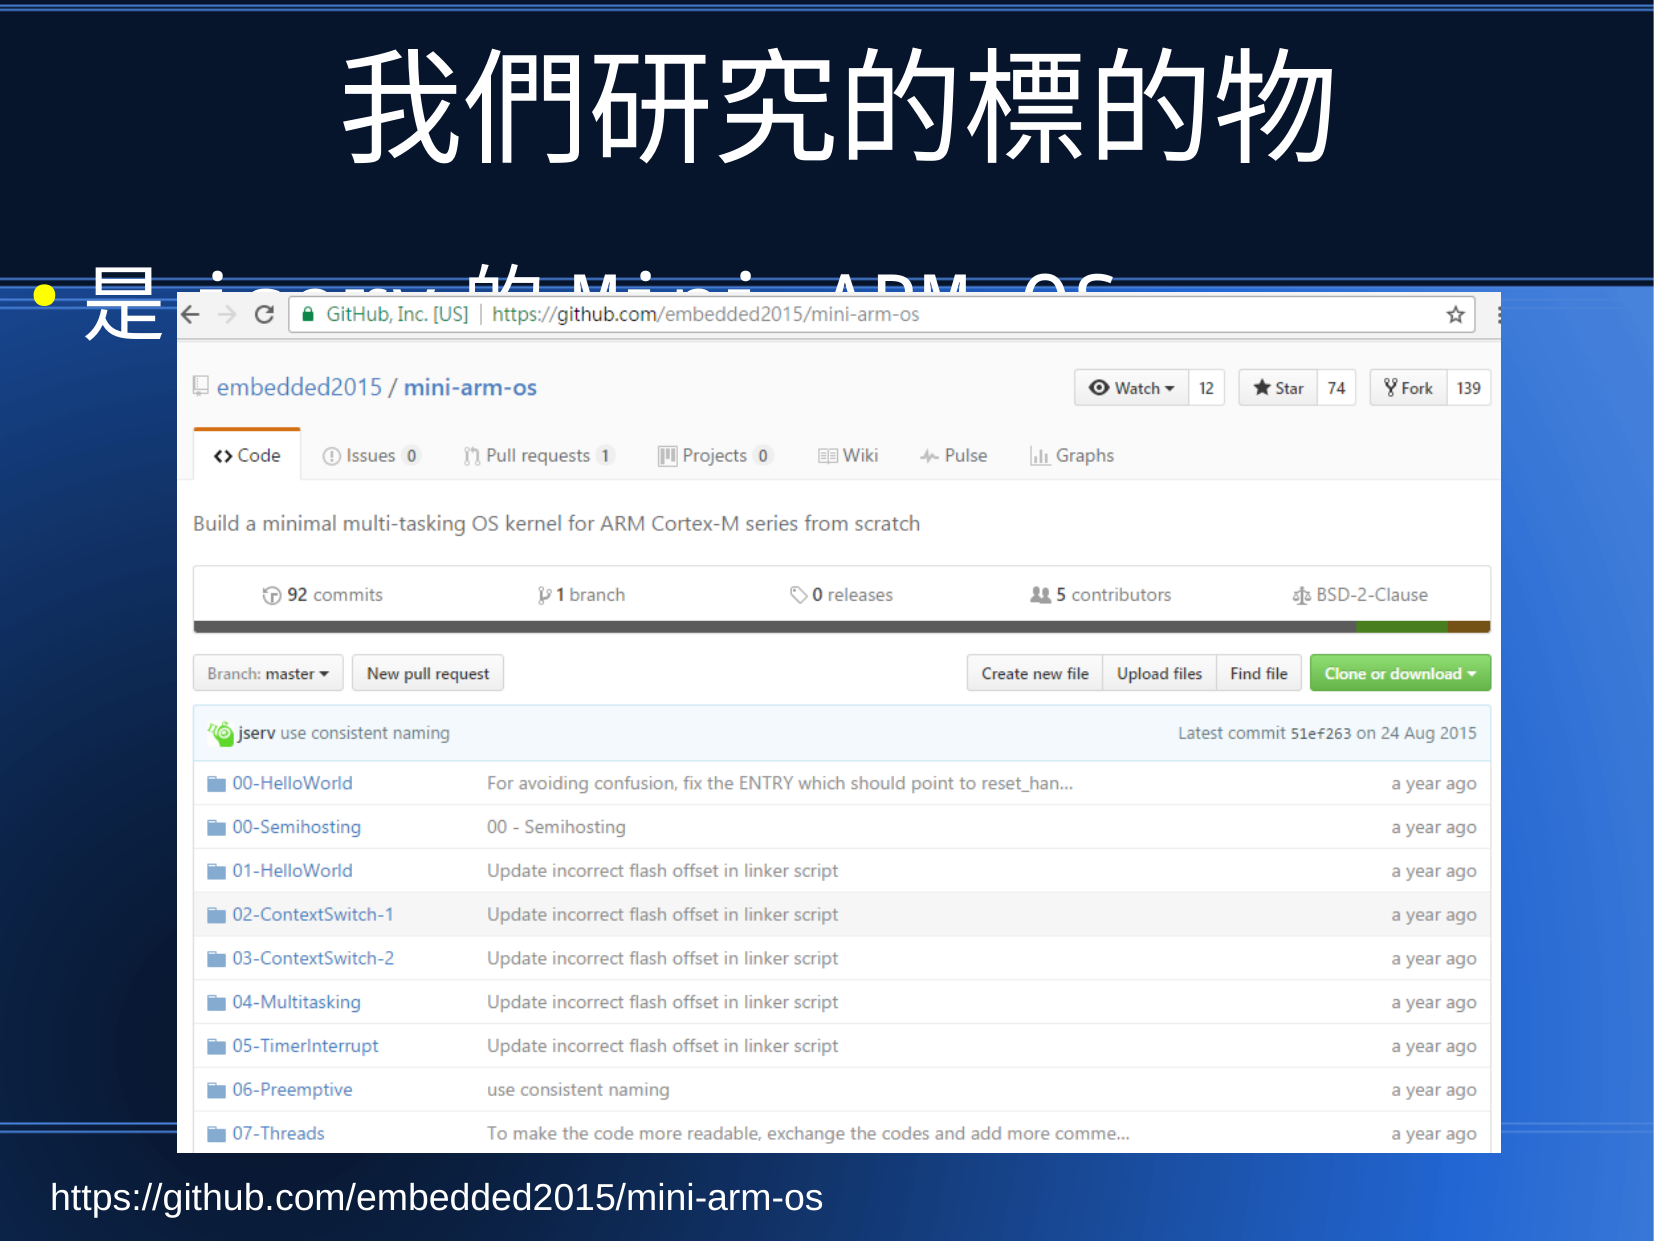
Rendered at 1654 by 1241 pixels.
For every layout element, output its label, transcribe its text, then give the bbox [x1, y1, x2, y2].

title 我們研究的標的物 [94, 23, 1583, 174]
picture [0, 0, 1654, 1241]
text_box https://github.com/embedded2015/mini-arm-os [35, 1169, 839, 1227]
list 是jserv的Mini ARM OS [11, 177, 1501, 1241]
